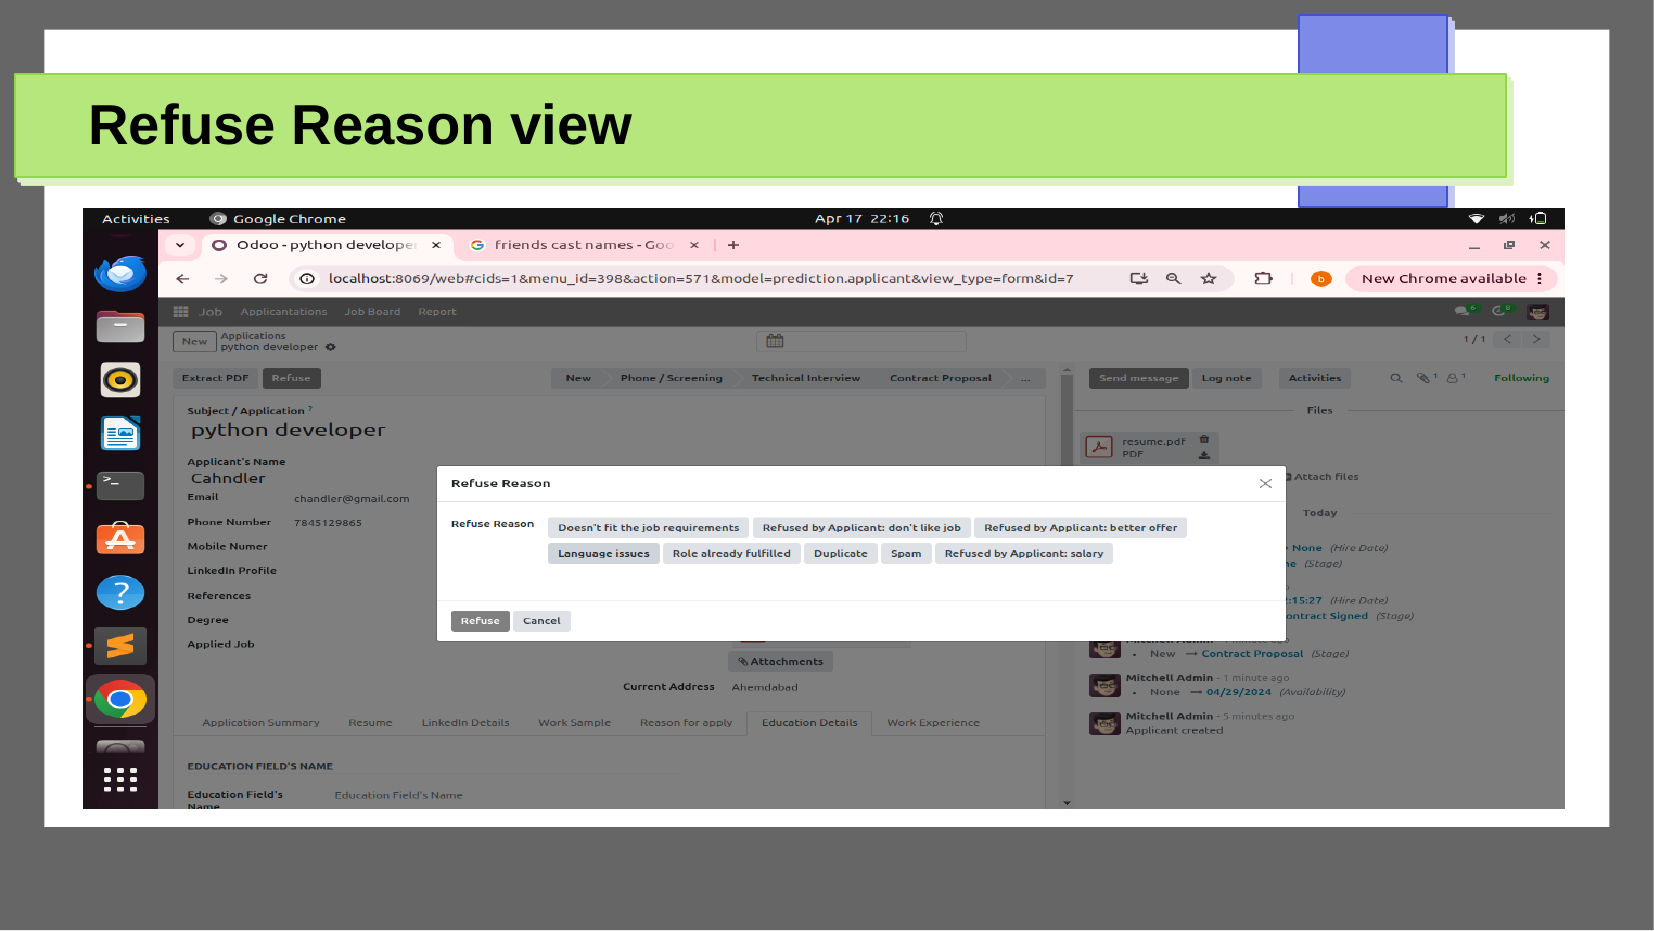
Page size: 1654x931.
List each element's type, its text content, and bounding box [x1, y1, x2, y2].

picture [83, 208, 1565, 810]
title Refuse Reason view [88, 73, 1506, 178]
